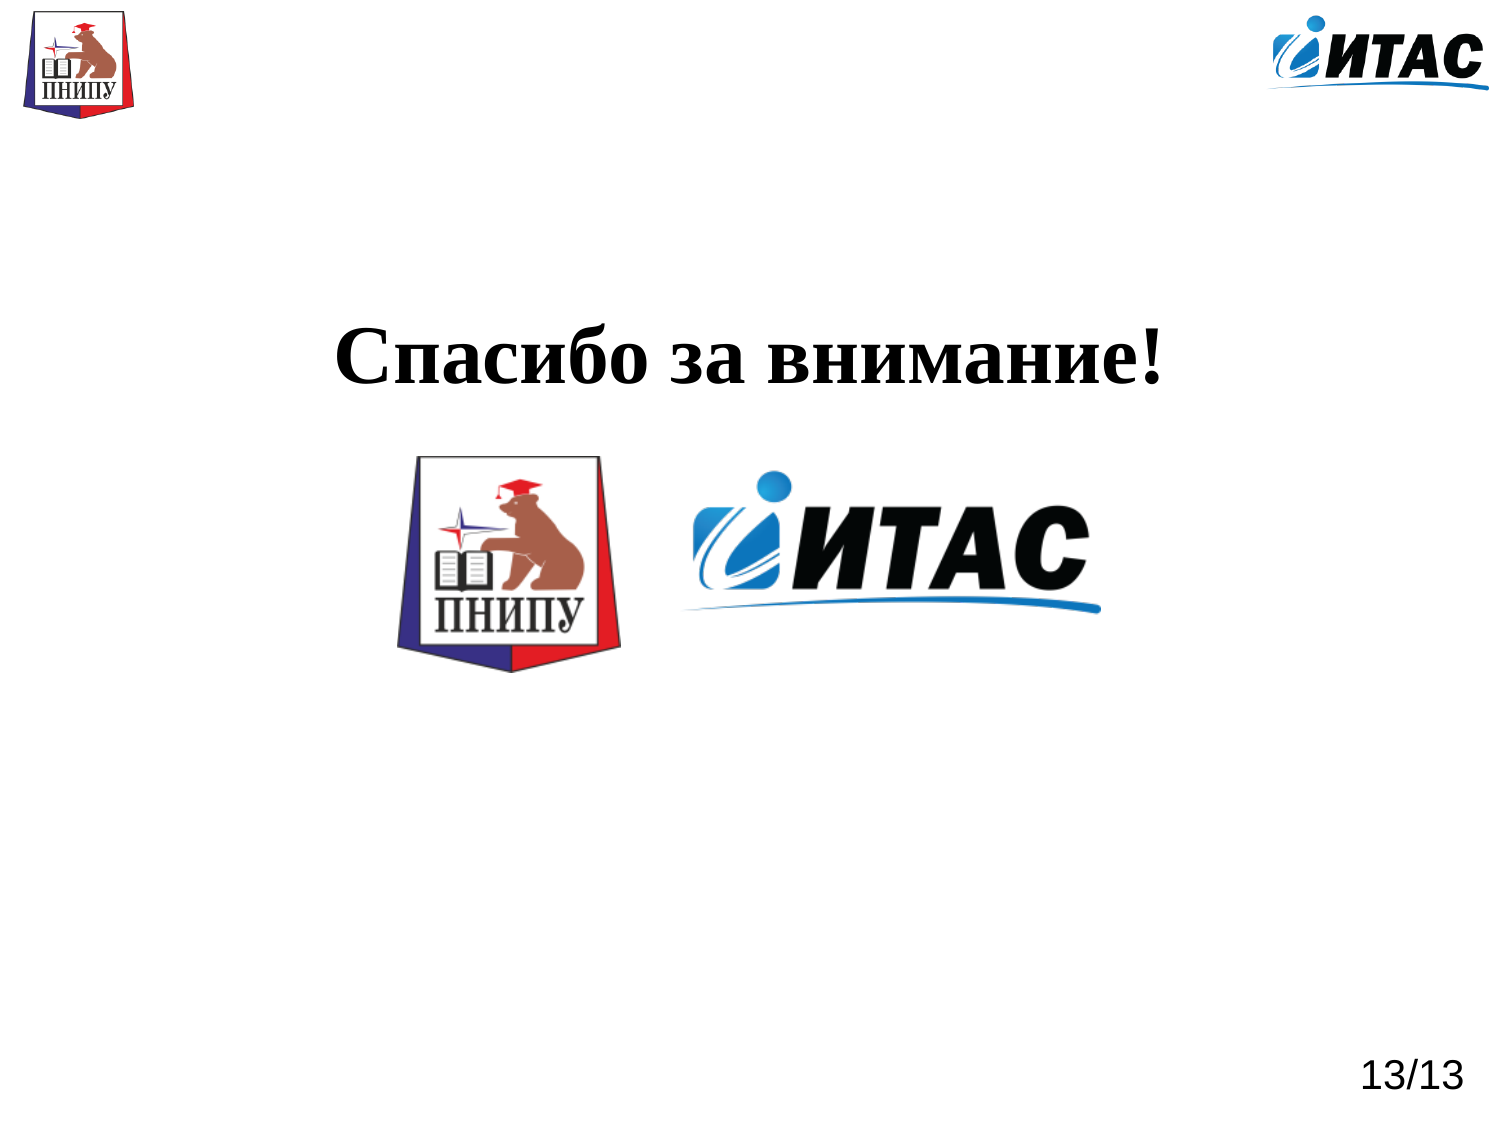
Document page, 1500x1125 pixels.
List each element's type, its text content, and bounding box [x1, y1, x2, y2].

picture [397, 456, 621, 673]
picture [23, 11, 134, 119]
text_box Спасибо за внимание! [0, 292, 1500, 408]
picture [679, 467, 1101, 621]
picture [1265, 13, 1489, 94]
